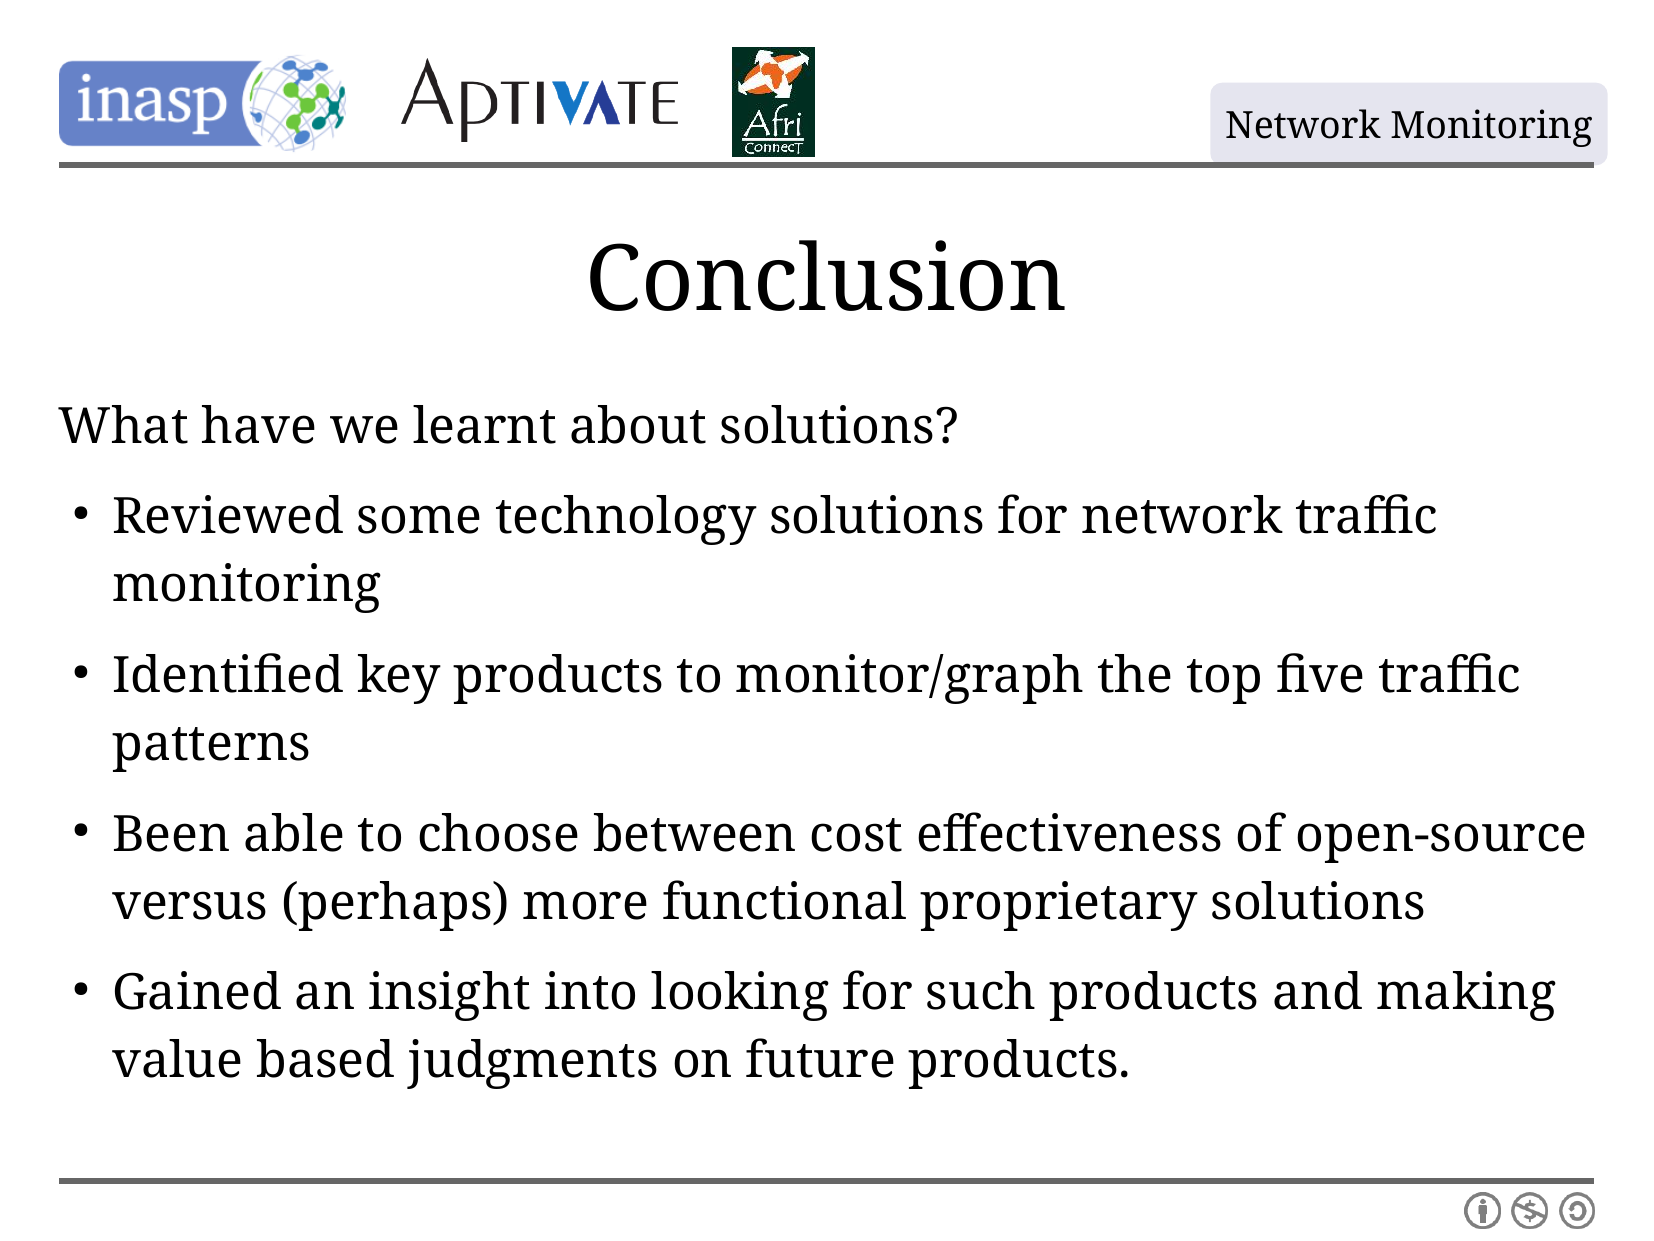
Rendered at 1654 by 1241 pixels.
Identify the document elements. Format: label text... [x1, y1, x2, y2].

picture [1511, 1192, 1548, 1229]
picture [732, 47, 815, 157]
picture [59, 47, 355, 160]
picture [1464, 1192, 1501, 1229]
list What have we learnt about solutions? Reviewed some technology solutions for network traffic monitoring Identified key products to monitor/graph the top five traffic patterns Been able to choose between cost effectiveness of open-source versus (perhaps) more functional proprietary solutions Gained an insight into looking for such products and making value based judgments on future products. [59, 389, 1595, 1109]
picture [401, 58, 678, 142]
title Conclusion [59, 212, 1595, 343]
picture [1559, 1192, 1595, 1229]
